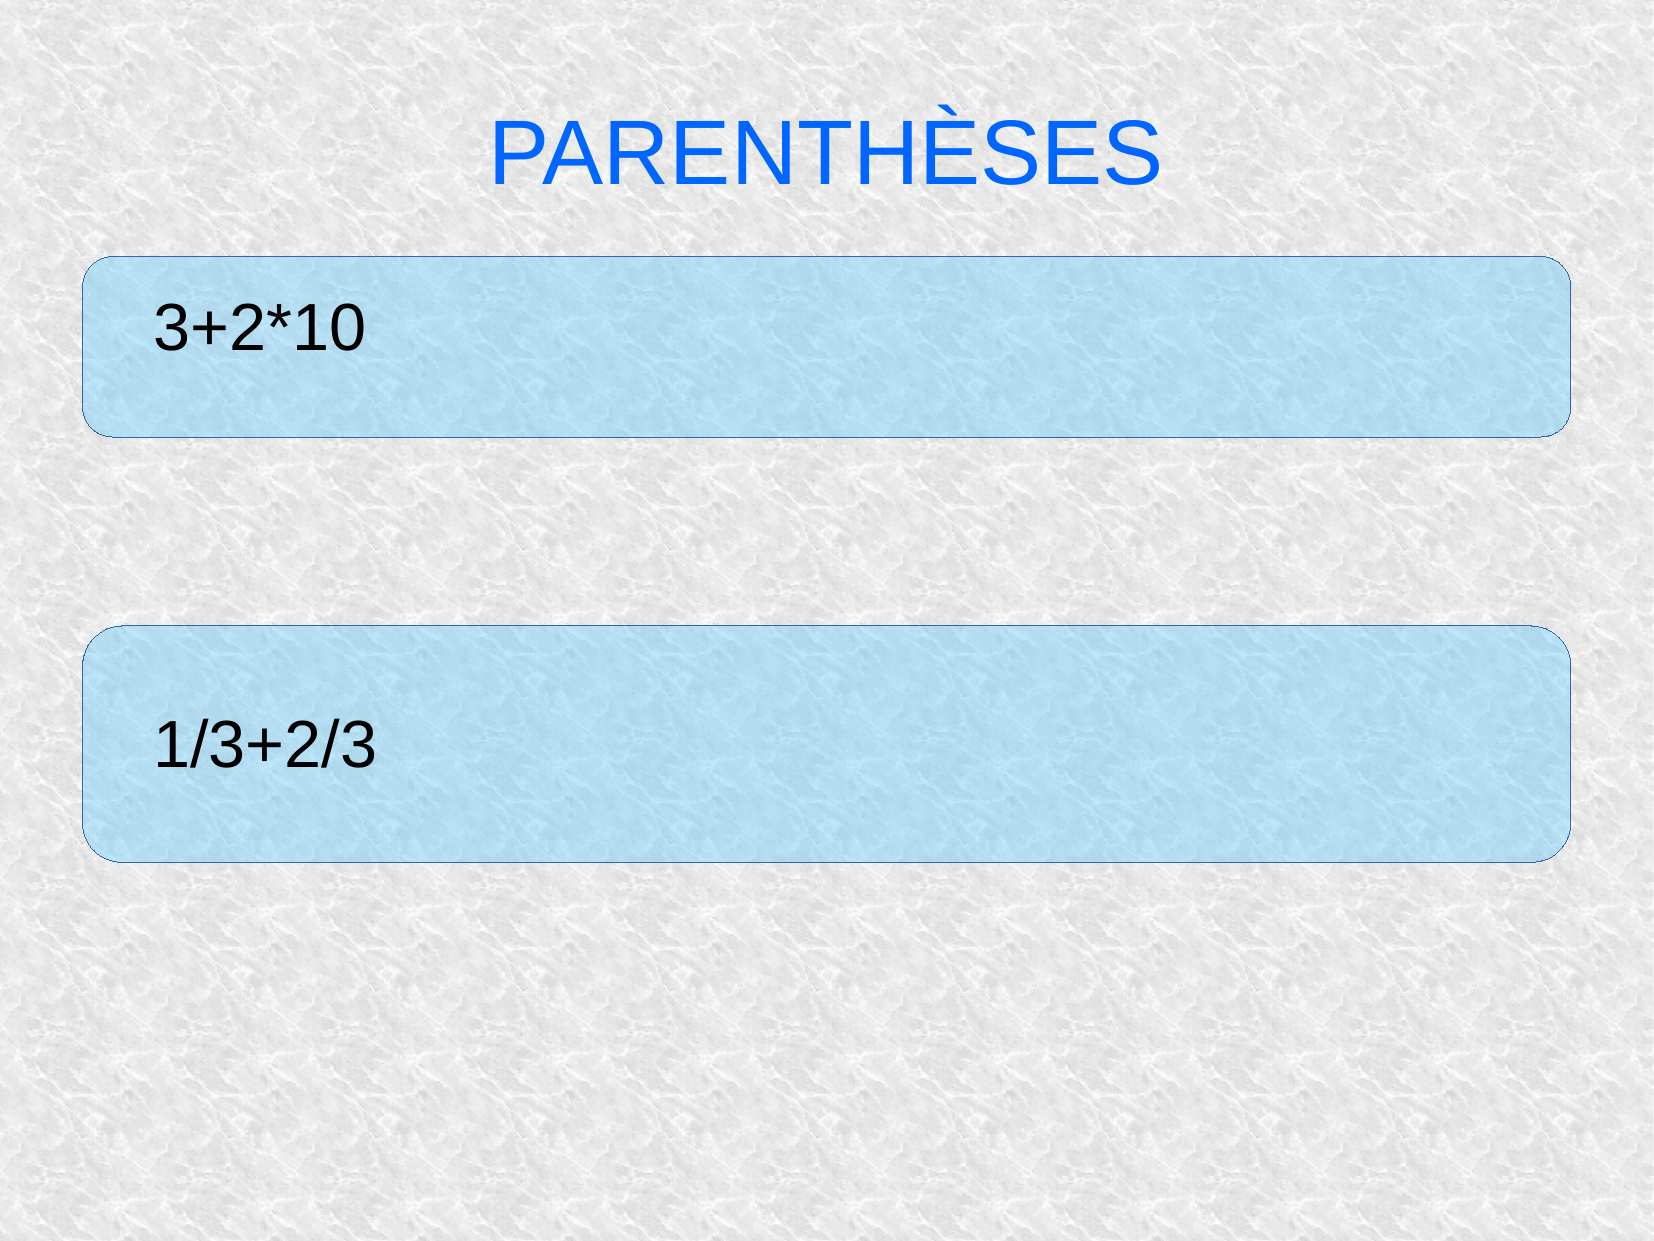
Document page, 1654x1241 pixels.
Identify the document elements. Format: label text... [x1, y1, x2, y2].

list 3+2*10 1/3+2/3 [82, 290, 1571, 1010]
title PARENTHÈSES [82, 49, 1571, 257]
picture [0, 0, 1654, 1241]
text_box [82, 257, 1571, 290]
